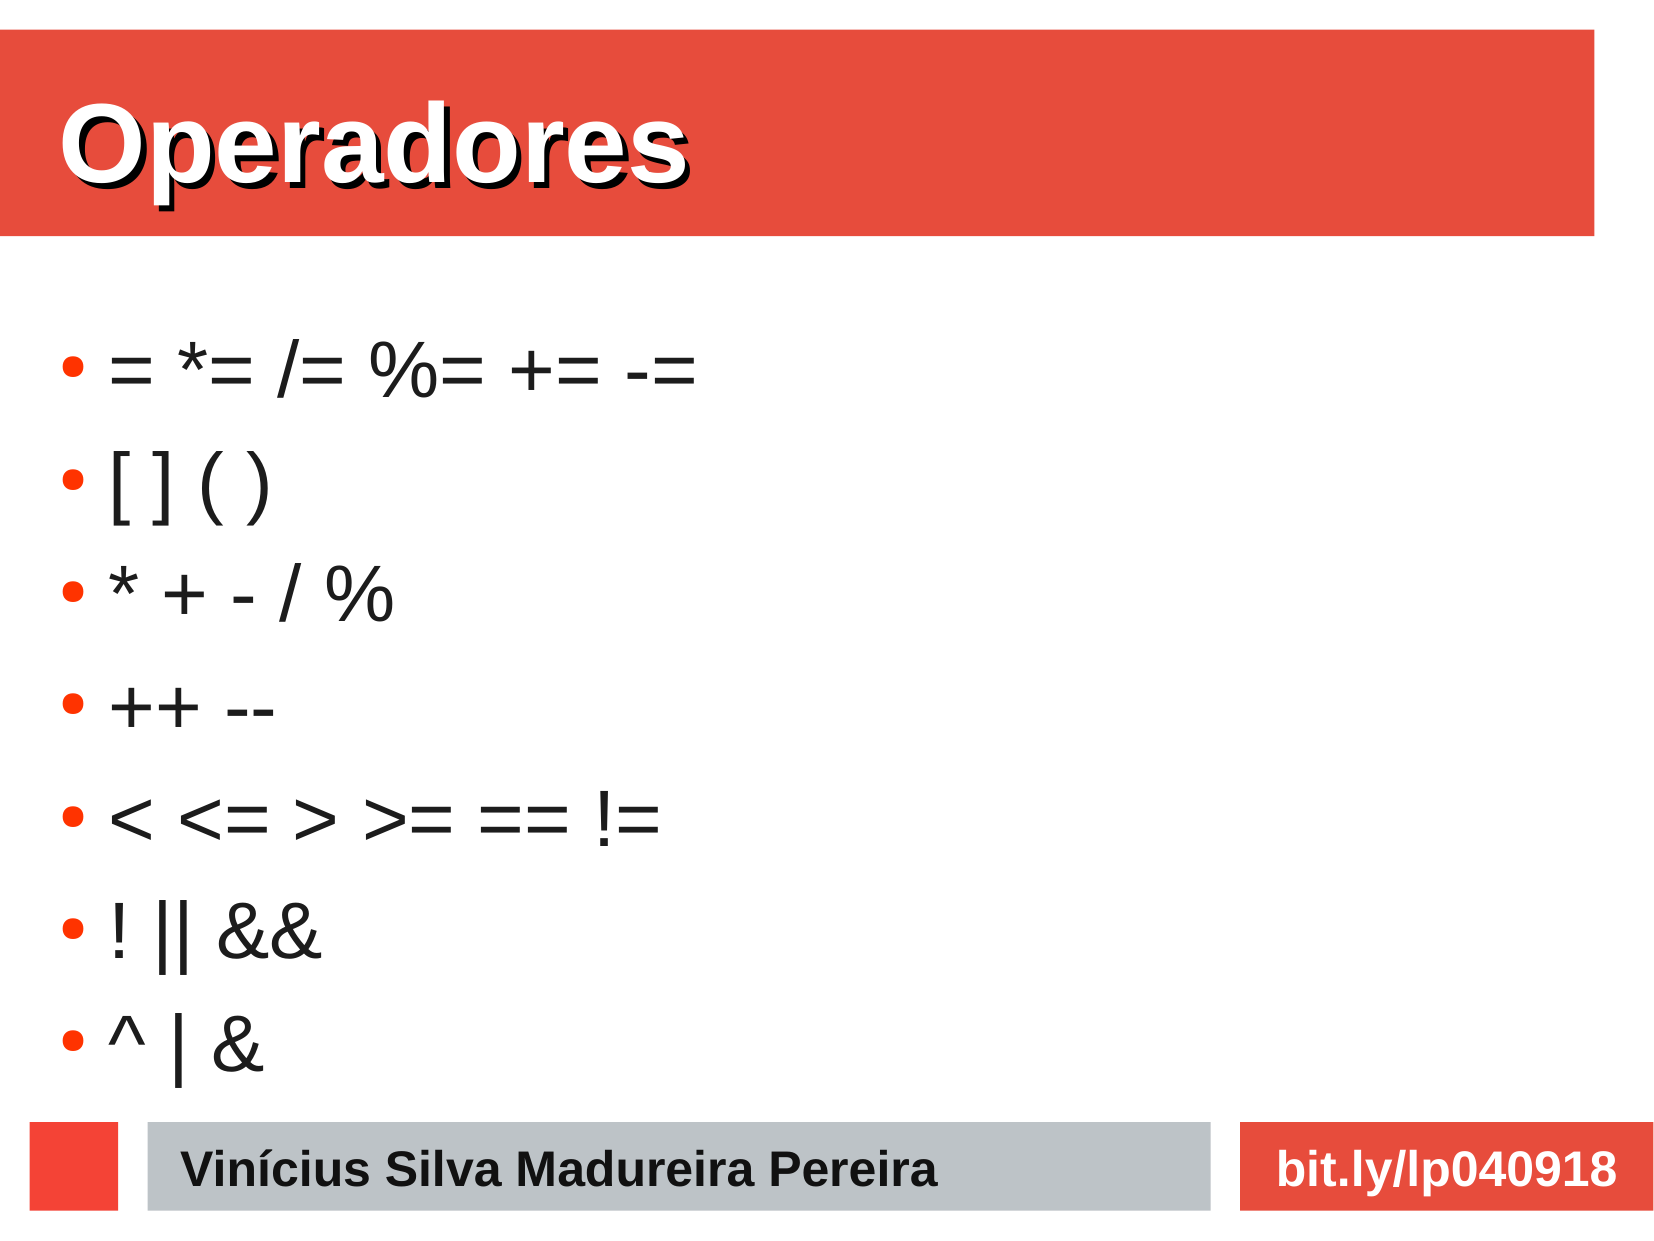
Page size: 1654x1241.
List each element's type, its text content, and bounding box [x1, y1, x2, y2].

title Operadores [59, 59, 1595, 207]
text_box bit.ly/lp040918 [1228, 1133, 1654, 1205]
list = *= /= %= += -= [ ] ( ) * + - / % ++ -- < <= > >= == != ! || && ^ | & [59, 324, 1565, 1093]
text_box Vinícius Silva Madureira Pereira [165, 1133, 1170, 1205]
